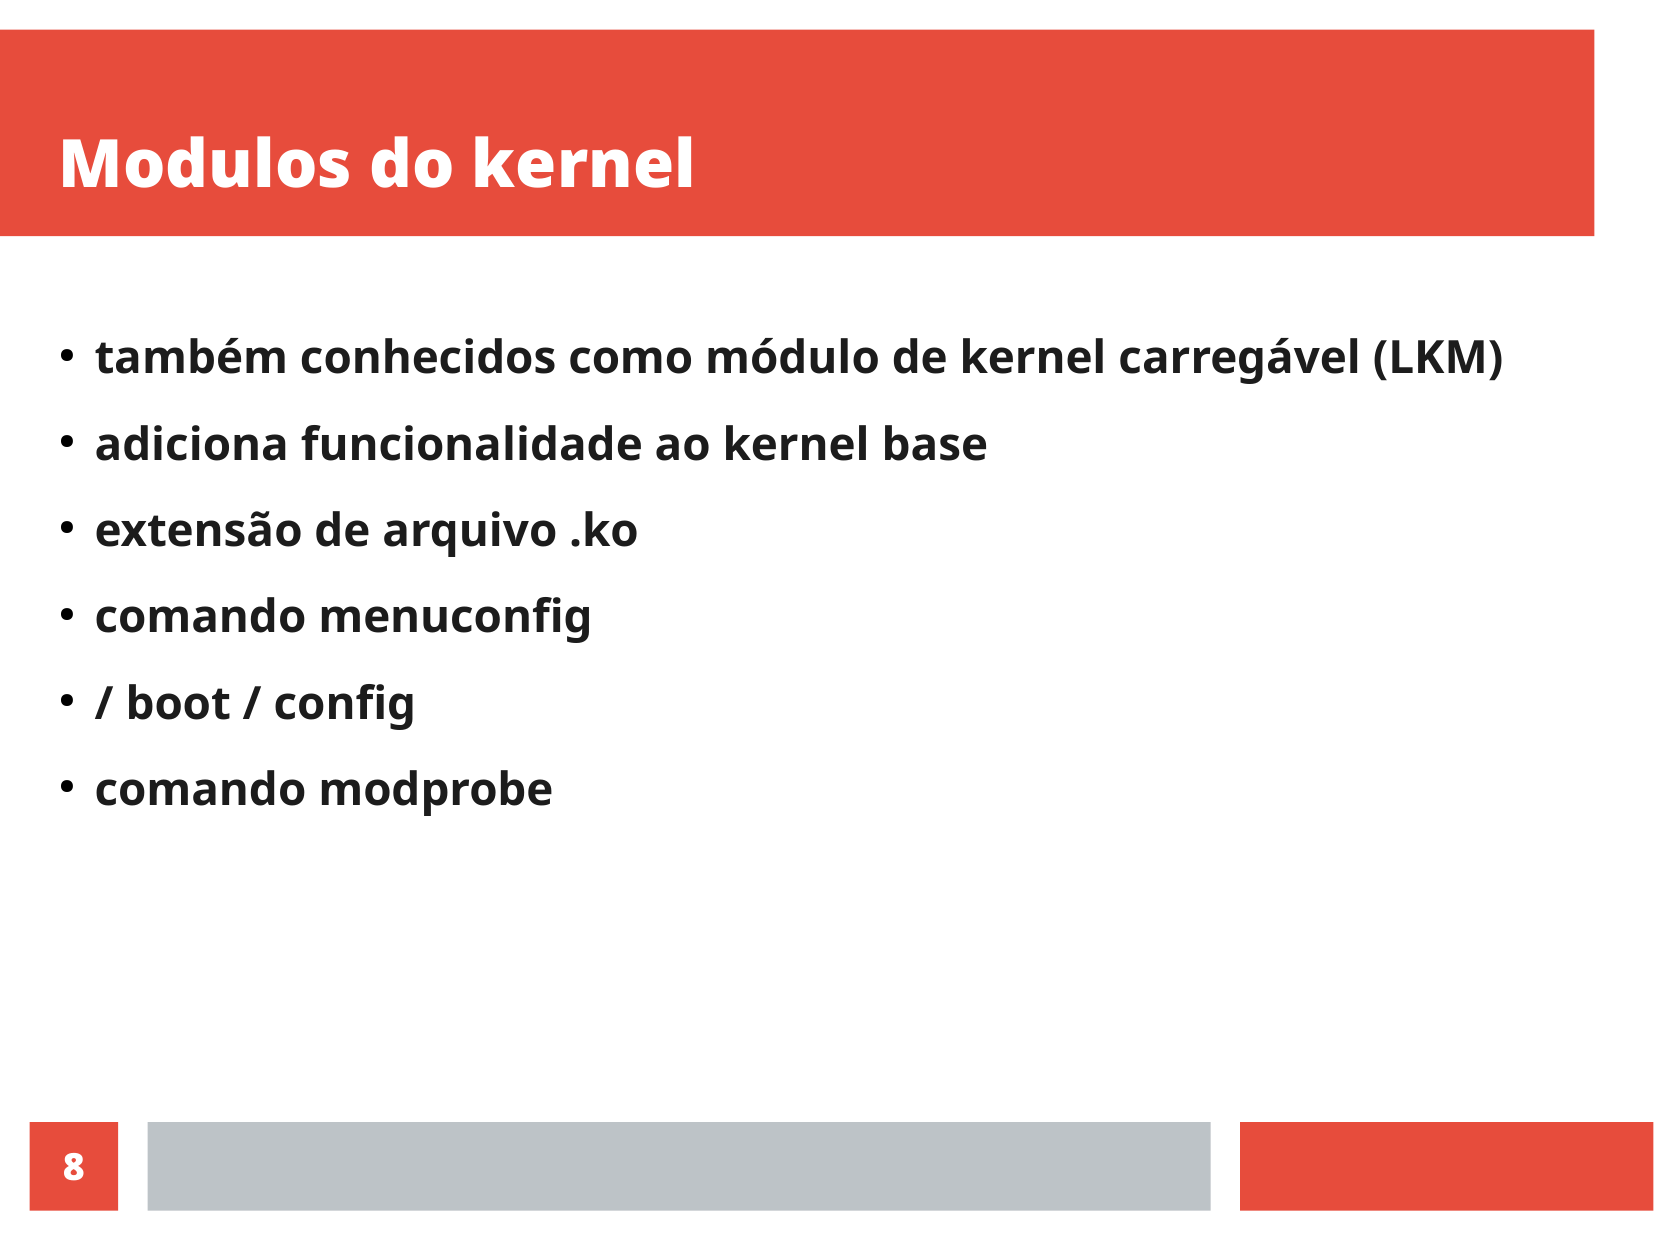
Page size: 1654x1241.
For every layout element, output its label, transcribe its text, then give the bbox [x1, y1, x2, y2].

title Modulos do kernel [59, 59, 1595, 207]
list também conhecidos como módulo de kernel carregável (LKM) adiciona funcionalidade ao kernel base extensão de arquivo .ko comando menuconfig / boot / config comando modprobe [59, 324, 1565, 1093]
